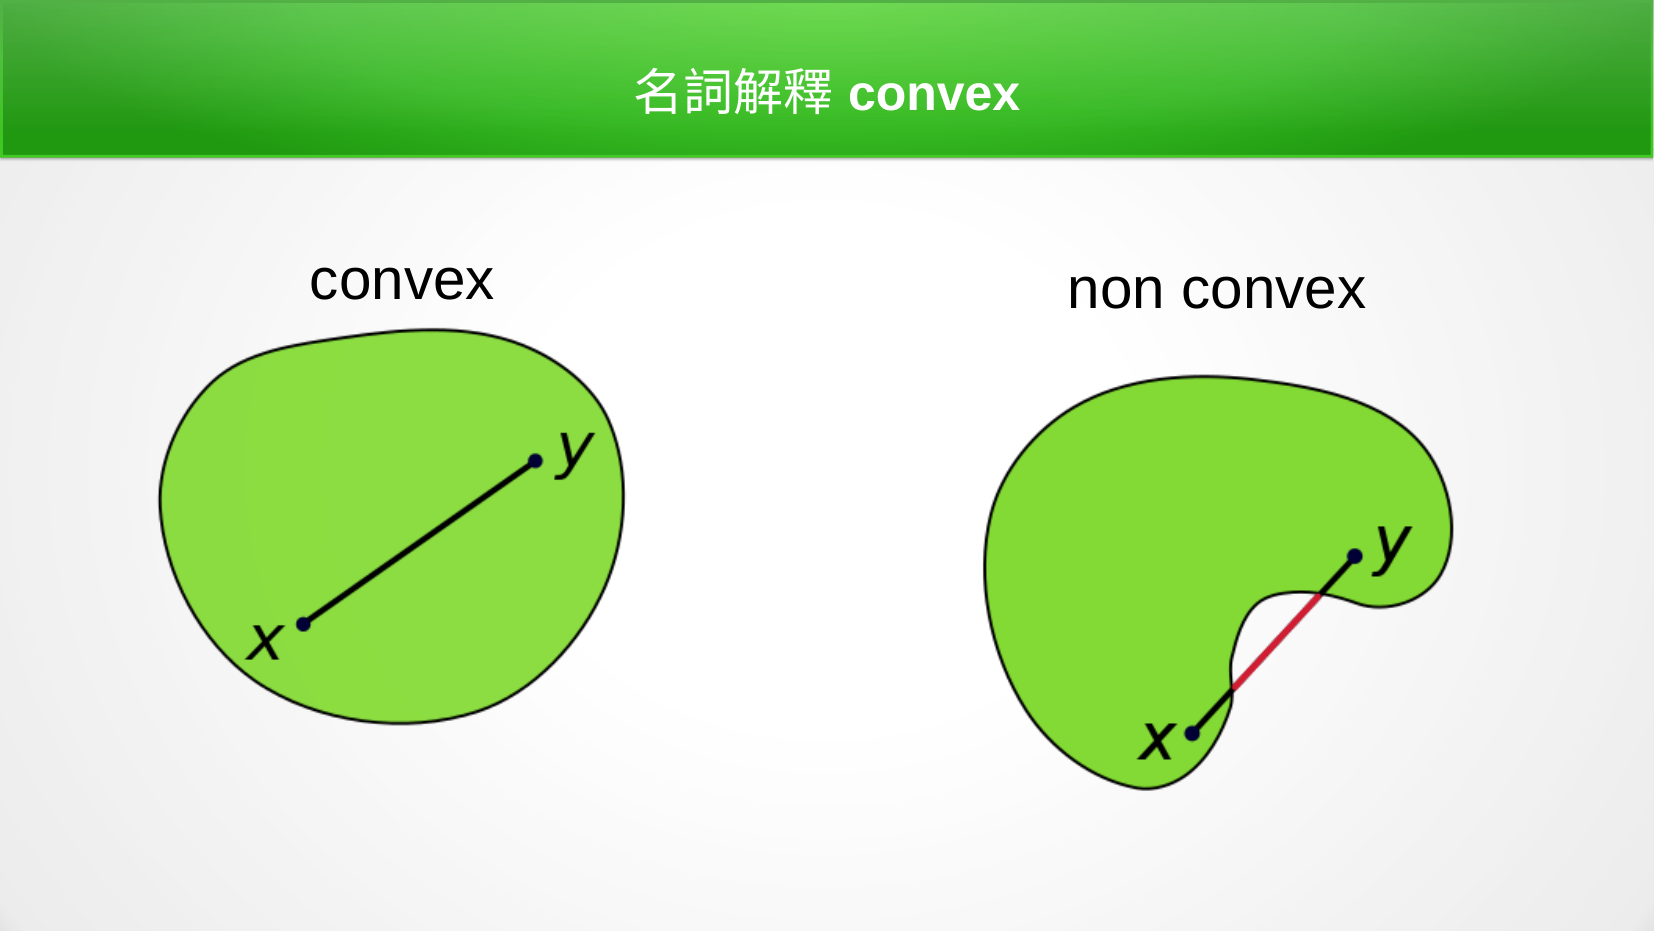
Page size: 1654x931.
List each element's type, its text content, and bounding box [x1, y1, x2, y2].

picture [960, 339, 1477, 827]
title 名詞解釋convex [82, 35, 1571, 142]
picture [134, 283, 650, 771]
text_box non convex [1053, 248, 1382, 328]
text_box convex [295, 239, 511, 319]
